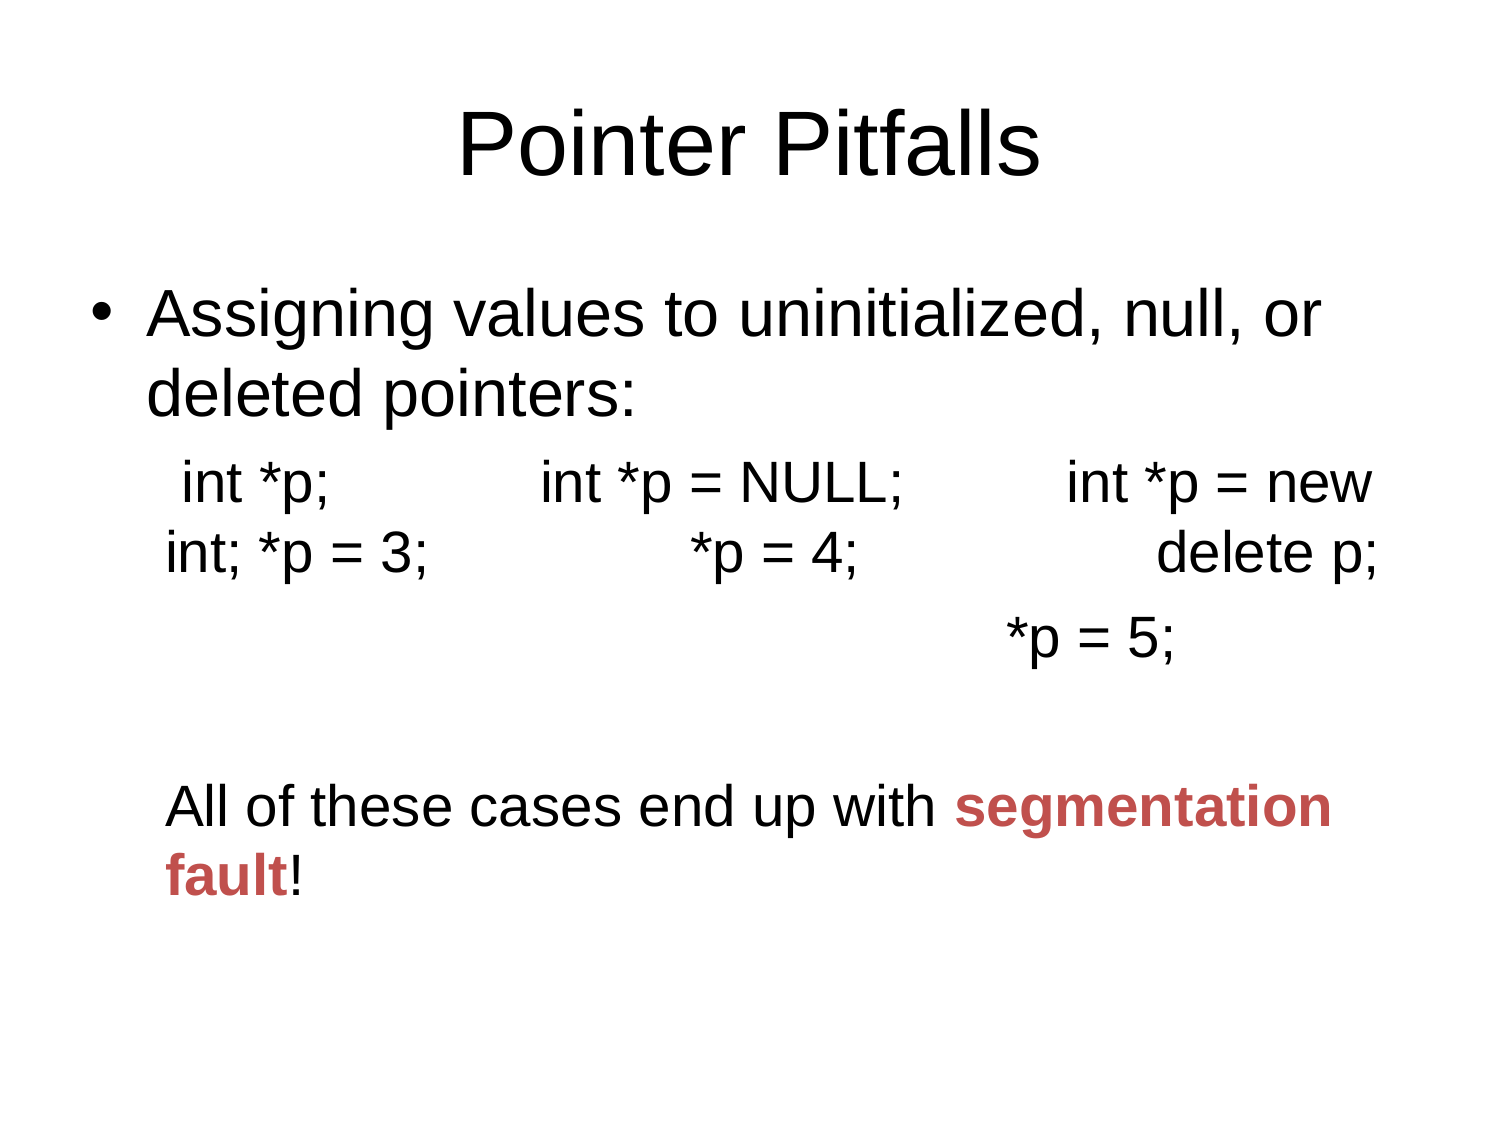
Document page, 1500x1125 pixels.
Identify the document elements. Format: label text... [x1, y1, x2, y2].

title Pointer Pitfalls [75, 45, 1426, 233]
list Assigning values to uninitialized, null, or deleted pointers: int *p; int *p = NULL; int *p = new int; *p = 3; *p = 4; delete p; *p = 5; All of these cases end up with segmentation fault! [75, 262, 1426, 1005]
